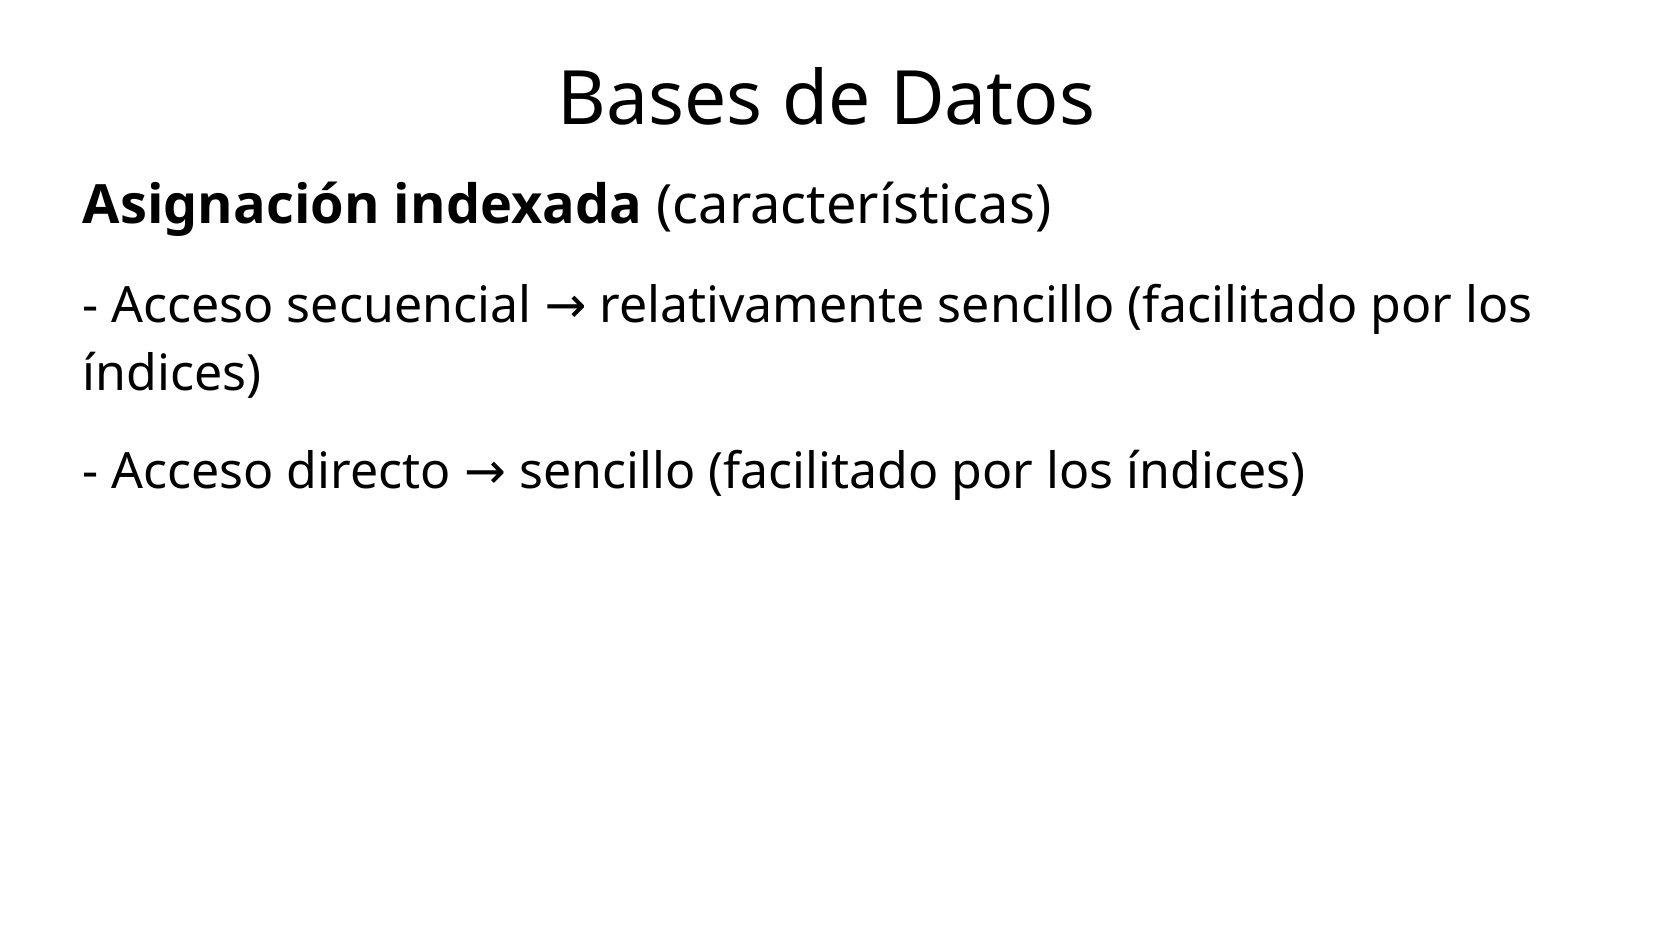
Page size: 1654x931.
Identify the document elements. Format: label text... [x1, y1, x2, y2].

title Bases de Datos [82, 37, 1571, 154]
list Asignación indexada (características) - Acceso secuencial → relativamente sencillo (facilitado por los índices) - Acceso directo → sencillo (facilitado por los índices) [82, 165, 1595, 886]
